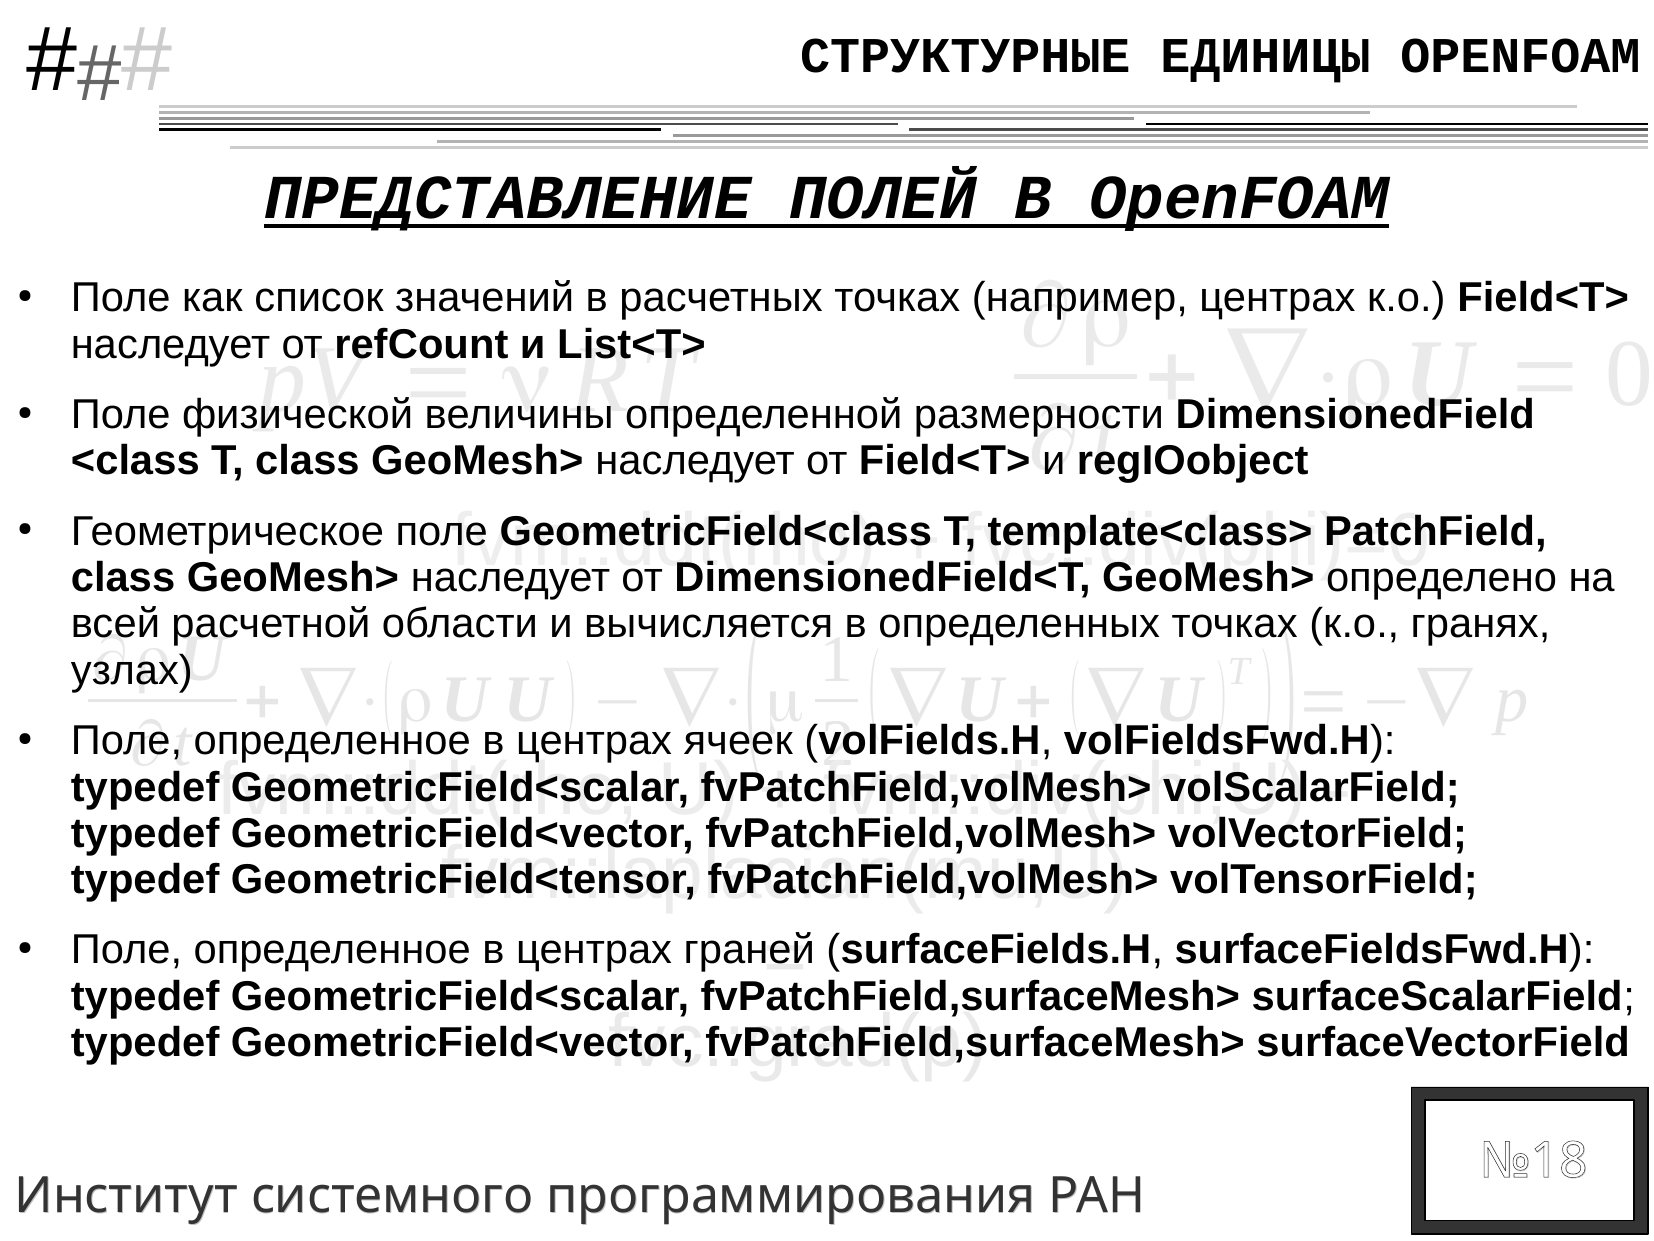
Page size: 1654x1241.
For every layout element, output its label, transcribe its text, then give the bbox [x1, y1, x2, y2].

title ПРЕДСТАВЛЕНИЕ ПОЛЕЙ В OpenFOAM [0, 147, 1654, 257]
list Поле как список значений в расчетных точках (например, центрах к.о.) Field<T> наследует от refCount и List<T> Поле физической величины определенной размерности DimensionedField <class T, class GeoMesh> наследует от Field<T> и regIOobject Геометрическое поле GeometricField<class T, template<class> PatchField, class GeoMesh> наследует от DimensionedField<T, GeoMesh> определено на всей расчетной области и вычисляется в определенных точках (к.о., гранях, узлах) Поле, определенное в центрах ячеек (volFields.H, volFieldsFwd.H): typedef GeometricField<scalar, fvPatchField,volMesh> volScalarField; typedef GeometricField<vector, fvPatchField,volMesh> volVectorField; typedef GeometricField<tensor, fvPatchField,volMesh> volTensorField; Поле, определенное в центрах граней (surfaceFields.H, surfaceFieldsFwd.H): typedef GeometricField<scalar, fvPatchField,surfaceMesh> surfaceScalarField; typedef GeometricField<vector, fvPatchField,surfaceMesh> surfaceVectorField [0, 274, 1654, 1093]
